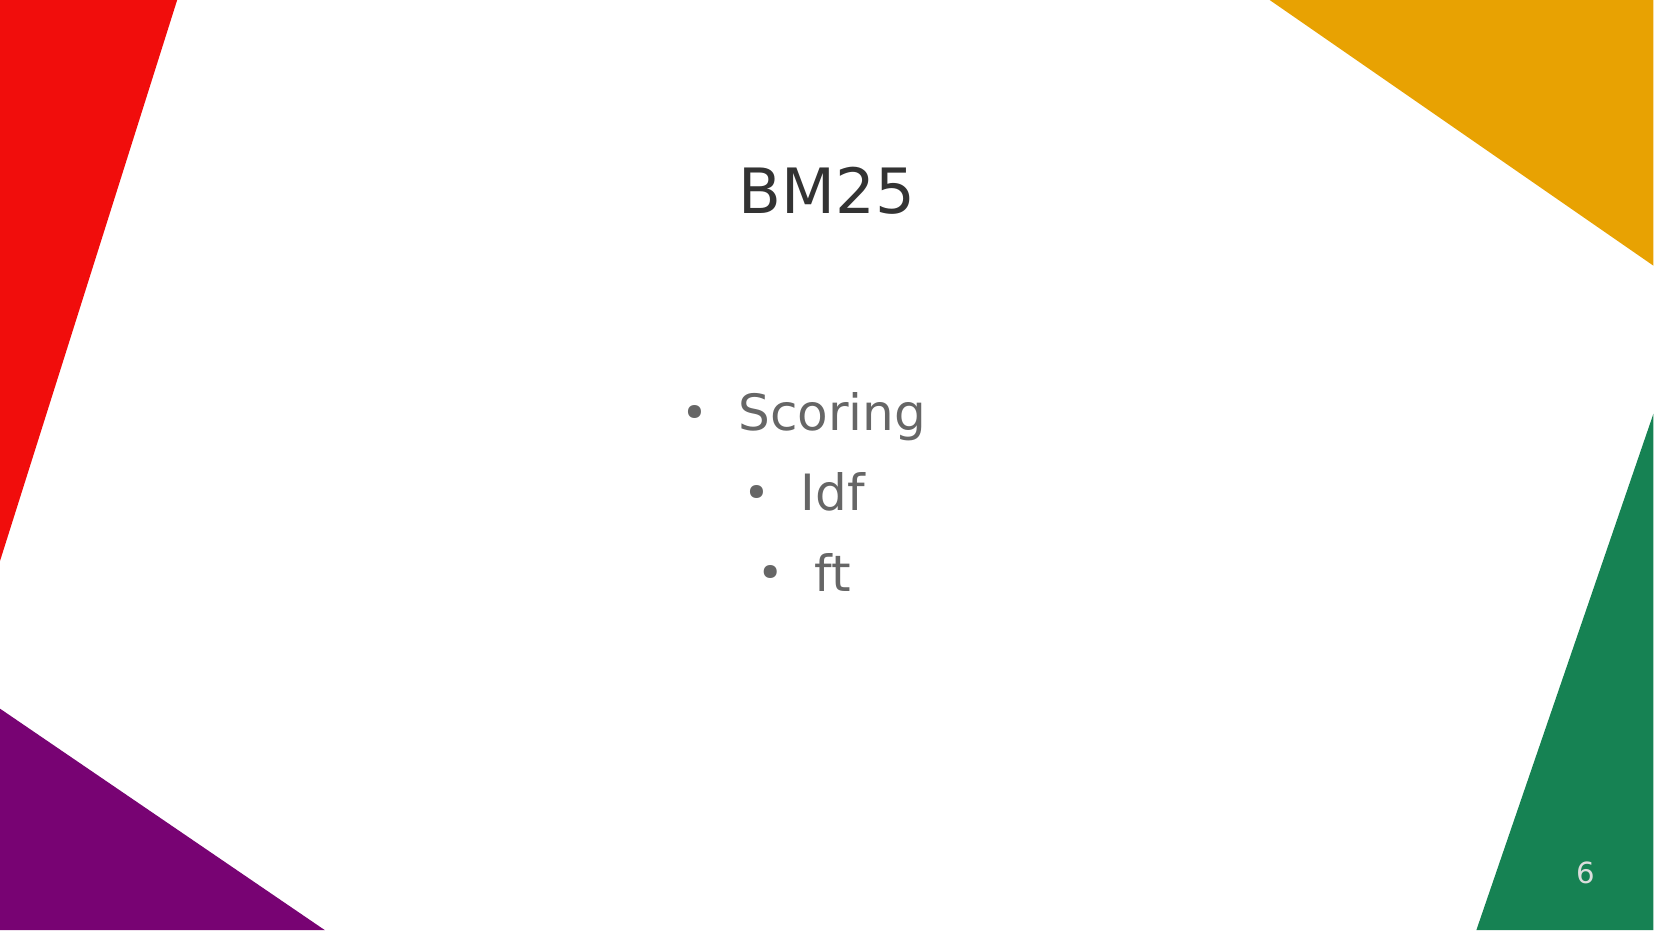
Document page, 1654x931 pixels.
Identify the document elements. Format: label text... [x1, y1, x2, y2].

list Scoring Idf ft [88, 383, 1506, 739]
title BM25 [118, 88, 1536, 296]
